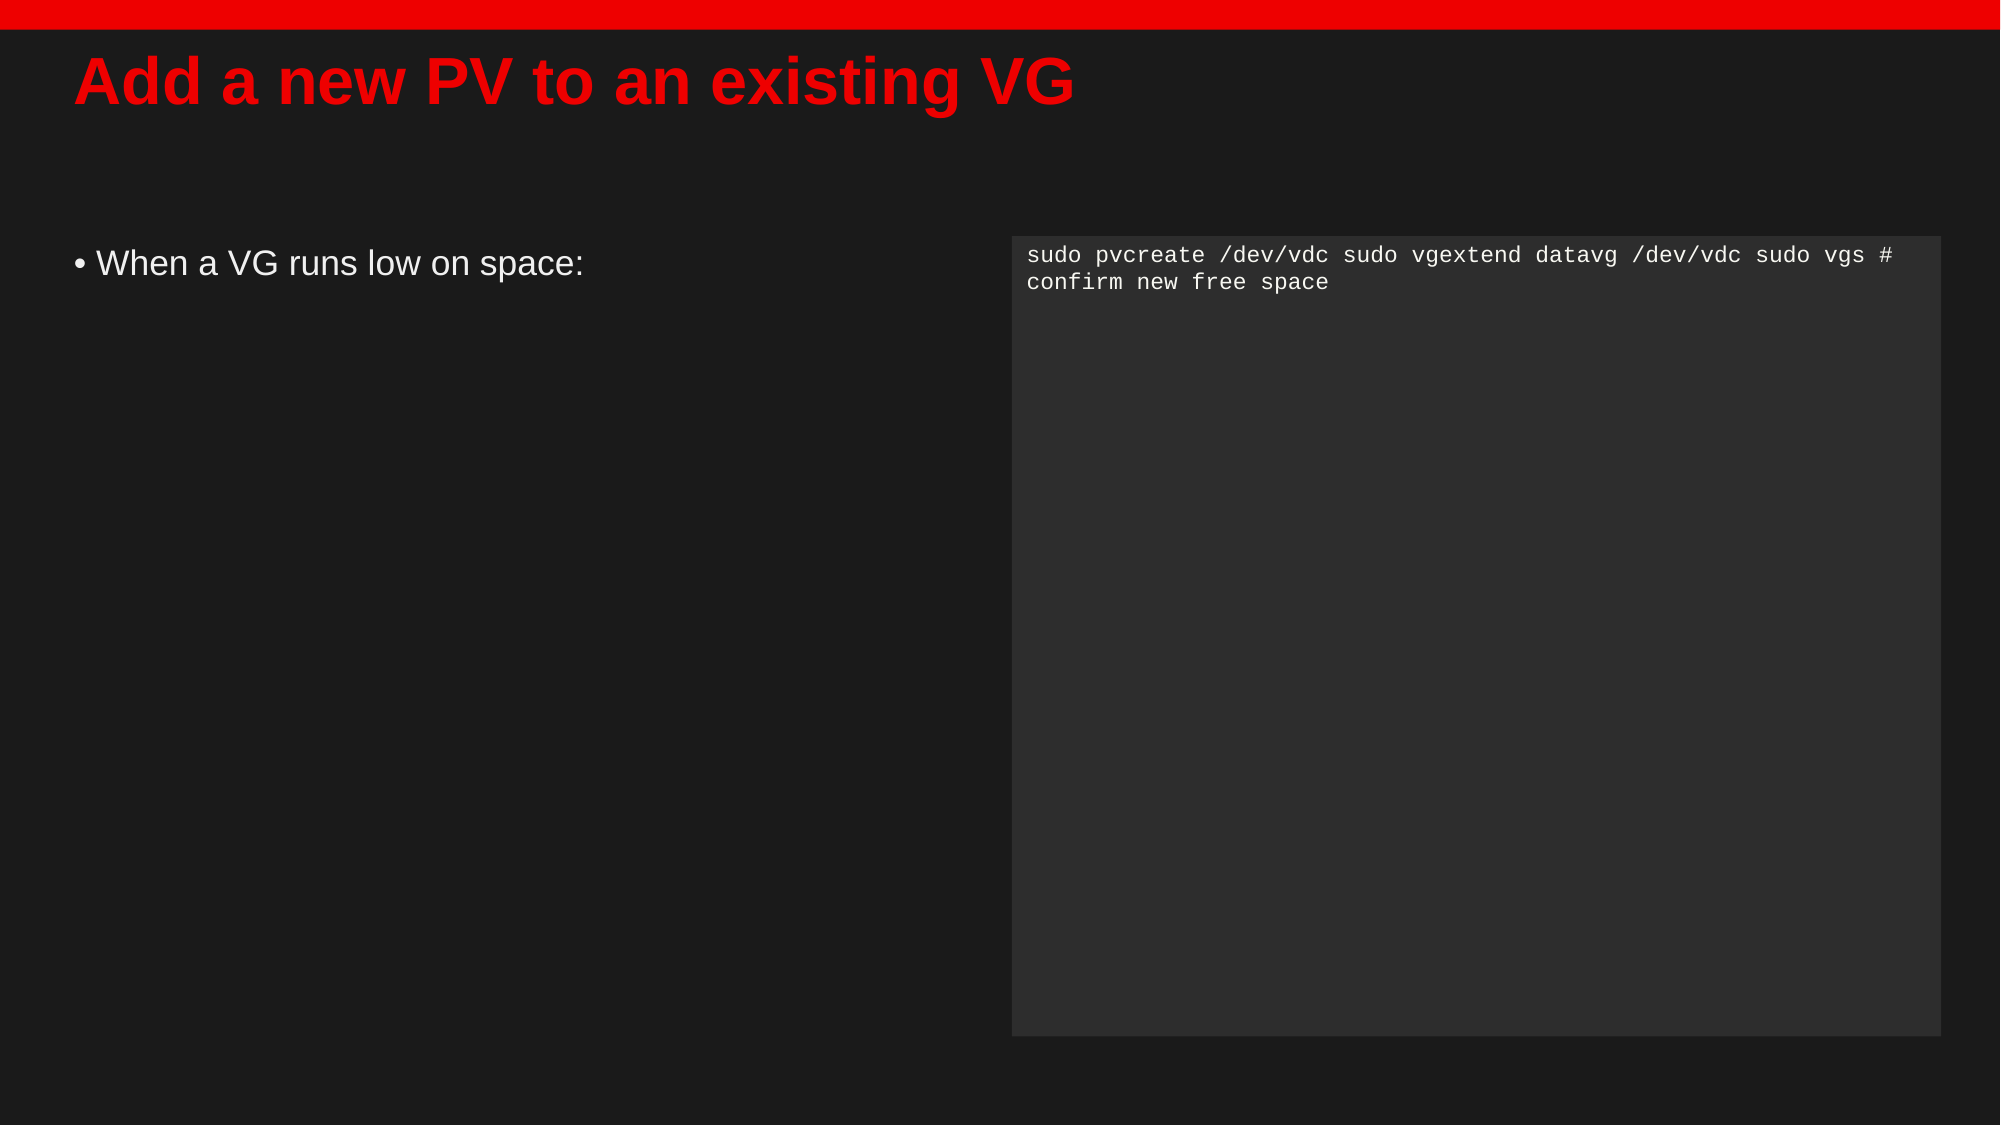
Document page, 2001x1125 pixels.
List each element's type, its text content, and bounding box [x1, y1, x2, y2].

text_box sudo pvcreate /dev/vdc sudo vgextend datavg /dev/vdc sudo vgs # confirm new free space [1011, 236, 1942, 1037]
text_box • When a VG runs low on space: [59, 236, 989, 1037]
text_box Add a new PV to an existing VG [59, 36, 1942, 208]
text_box [0, 0, 2001, 30]
